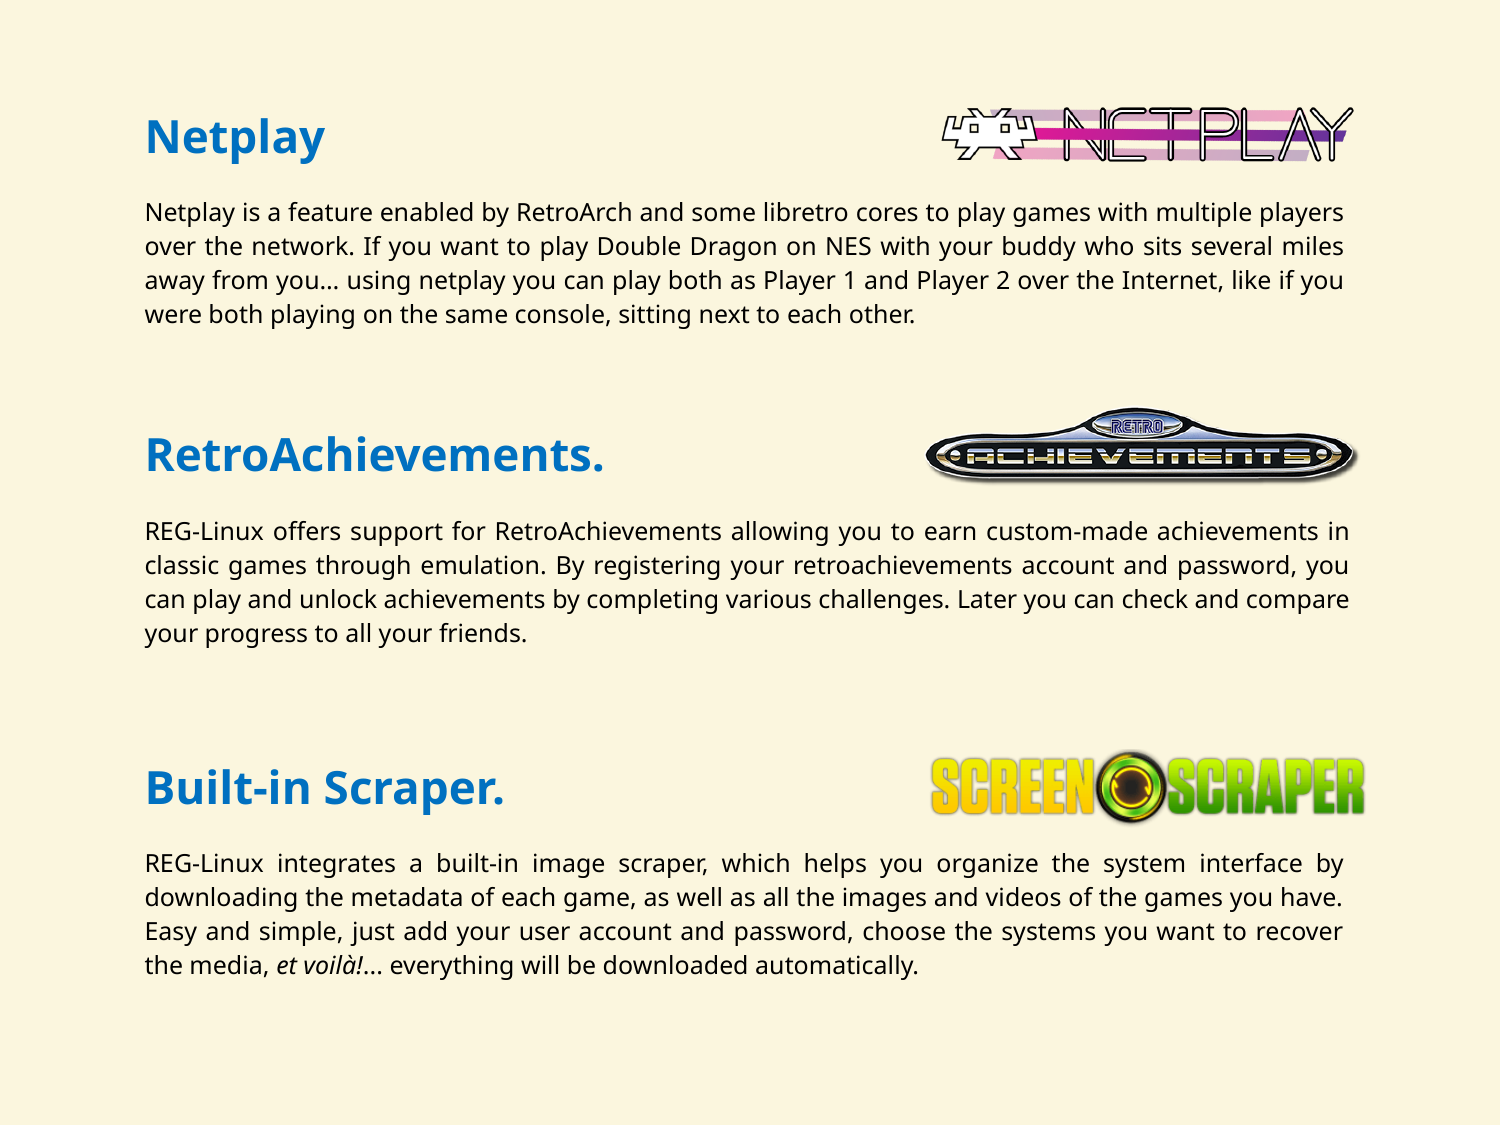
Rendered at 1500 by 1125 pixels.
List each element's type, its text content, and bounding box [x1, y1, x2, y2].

picture [929, 749, 1367, 829]
picture [924, 405, 1373, 494]
text_box RetroAchievements. REG-Linux offers support for RetroAchievements allowing you to earn custom-made achievements in classic games through emulation. By registering your retroachievements account and password, you can play and unlock achievements by completing various challenges. Later you can check and compare your progress to all your friends. [130, 415, 1367, 657]
text_box Netplay Netplay is a feature enabled by RetroArch and some libretro cores to play games with multiple players over the network. If you want to play Double Dragon on NES with your buddy who sits several miles away from you… using netplay you can play both as Player 1 and Player 2 over the Internet, like if you were both playing on the same console, sitting next to each other. [130, 97, 1367, 339]
text_box Built-in Scraper. REG-Linux integrates a built-in image scraper, which helps you organize the system interface by downloading the metadata of each game, as well as all the images and videos of the games you have. Easy and simple, just add your user account and password, choose the systems you want to recover the media, et voilà!... everything will be downloaded automatically. [130, 748, 1367, 990]
picture [929, 98, 1367, 169]
